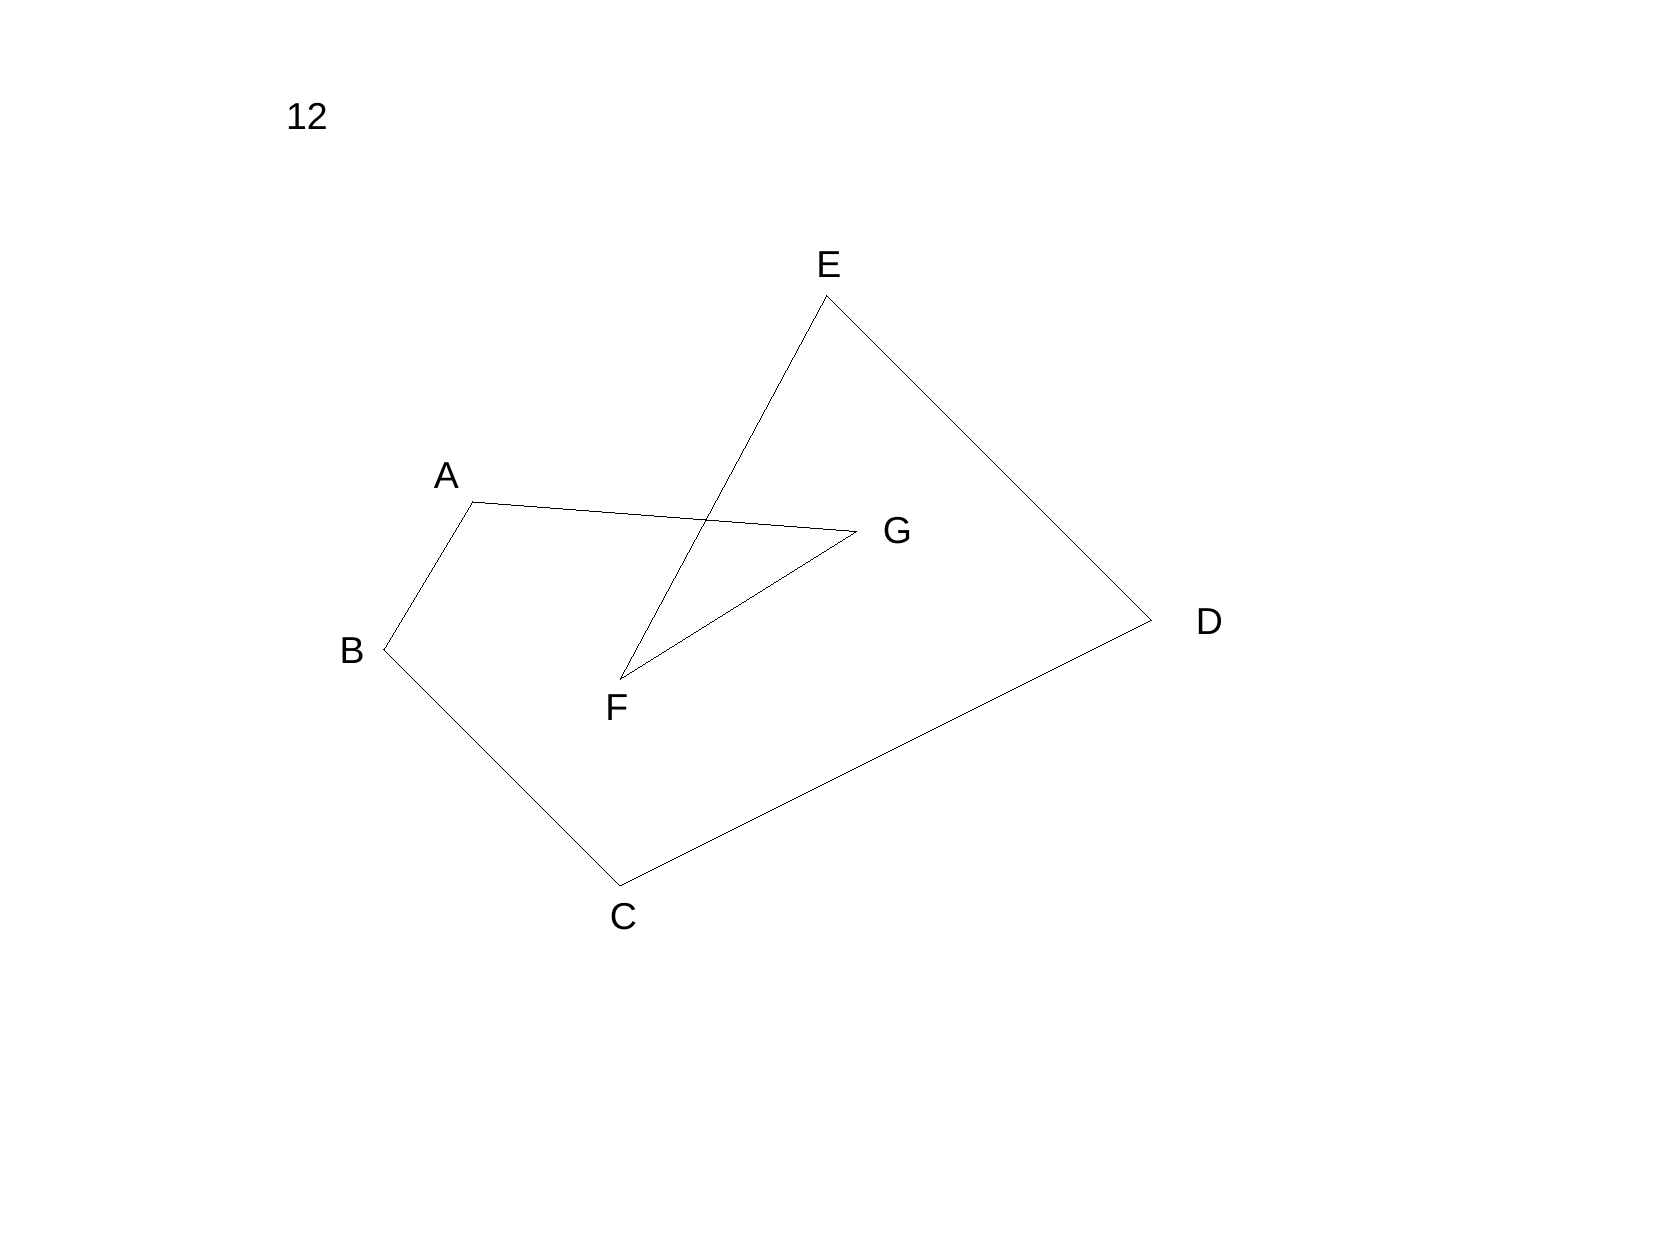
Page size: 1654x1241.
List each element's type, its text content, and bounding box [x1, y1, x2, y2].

text_box B [324, 622, 380, 680]
text_box E [801, 236, 857, 294]
text_box A [419, 447, 474, 505]
text_box D [1181, 592, 1238, 650]
text_box 12 [260, 88, 343, 146]
text_box F [590, 679, 644, 737]
text_box C [594, 888, 652, 945]
text_box G [868, 501, 927, 559]
